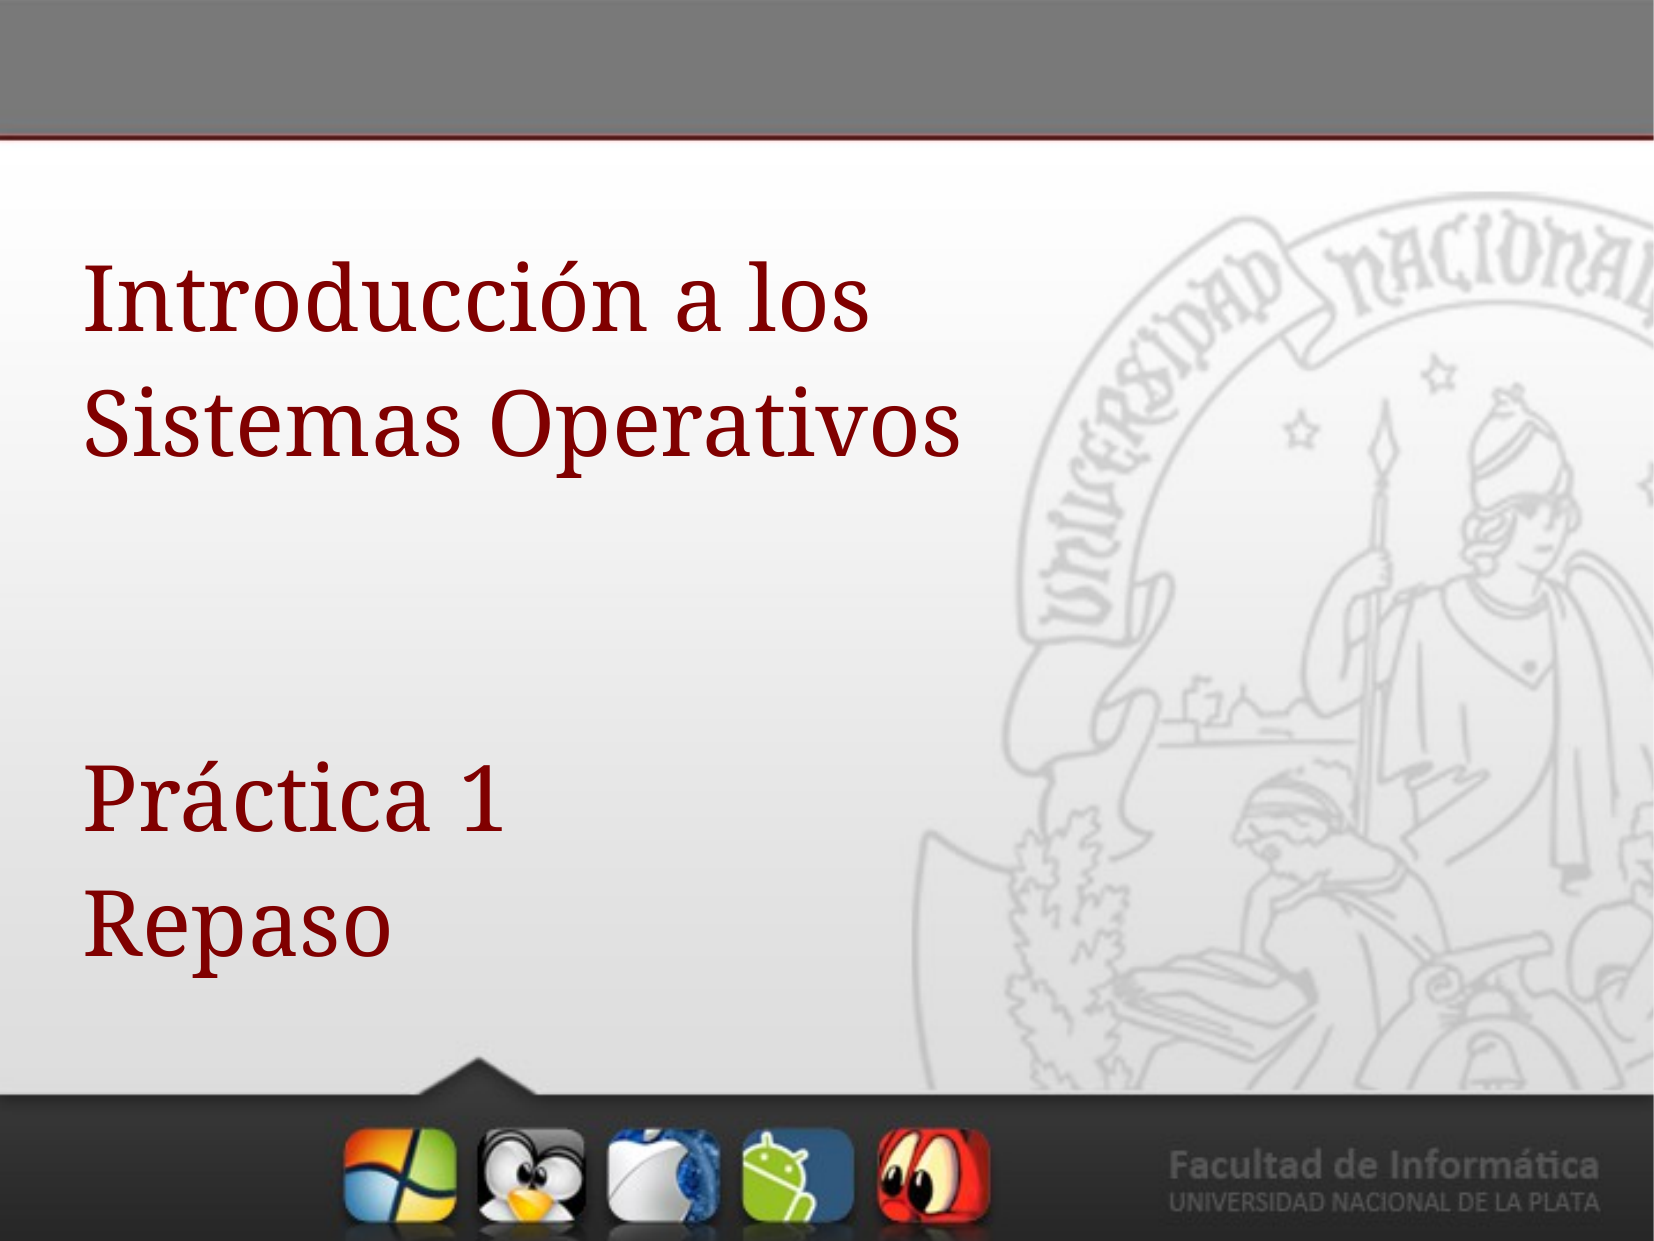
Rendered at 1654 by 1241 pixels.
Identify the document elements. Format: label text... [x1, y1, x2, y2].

picture [0, 0, 1654, 1241]
subtitle Introducción a los Sistemas Operativos Práctica 1 Repaso [82, 153, 1571, 1063]
